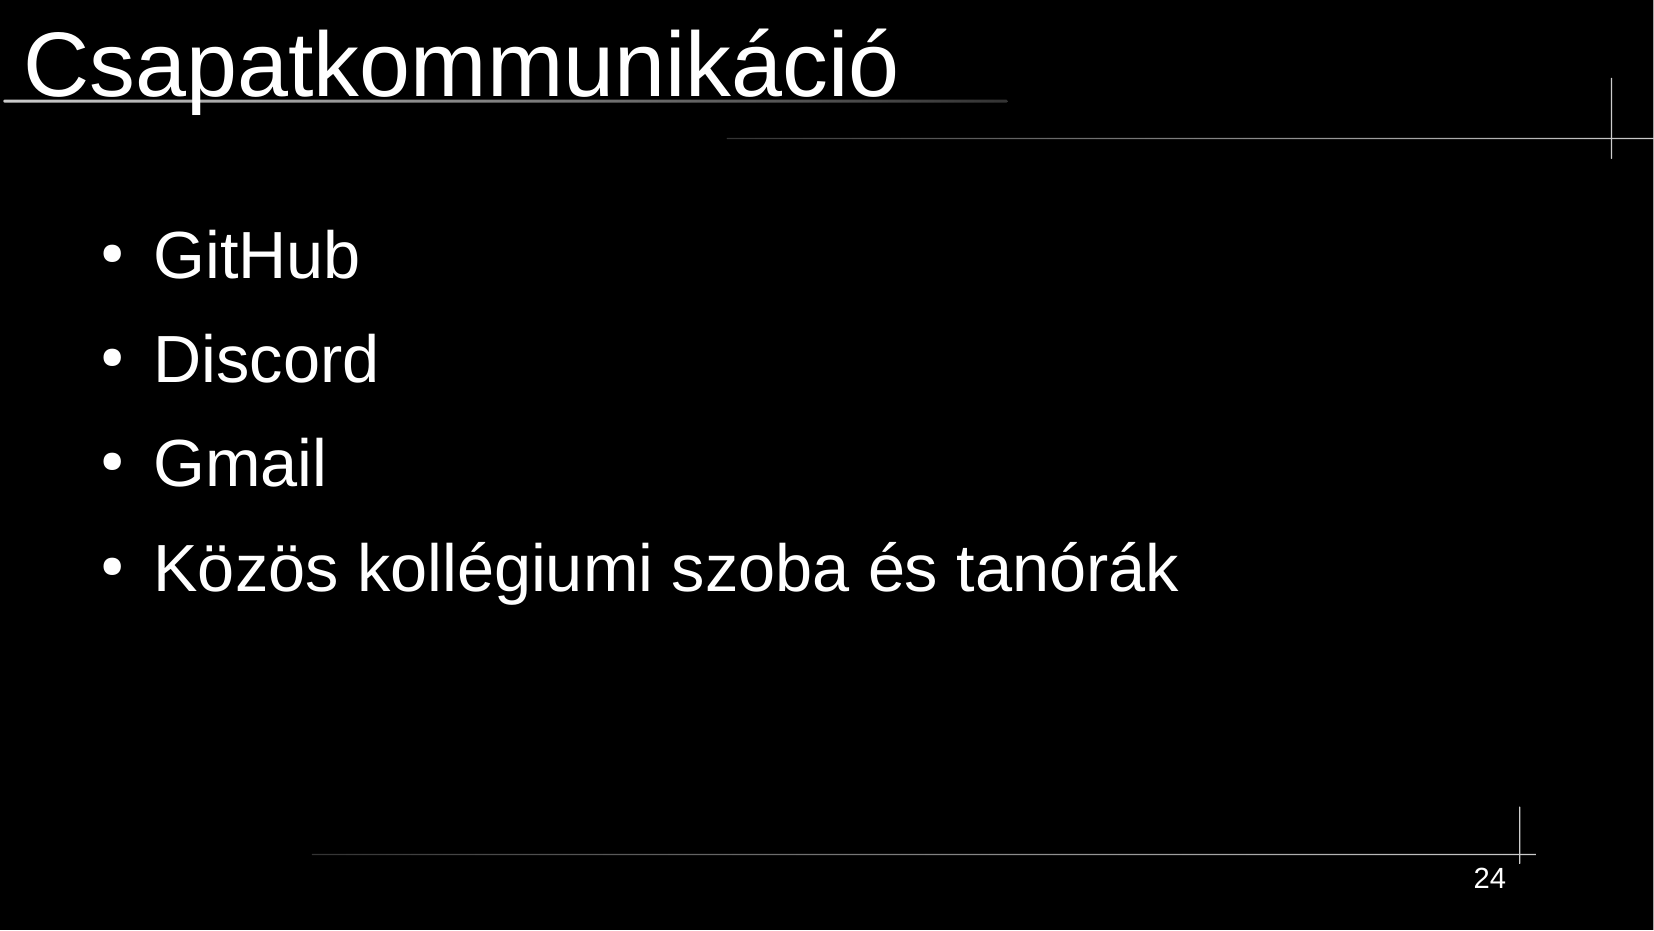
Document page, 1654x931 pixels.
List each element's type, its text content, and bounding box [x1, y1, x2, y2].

title Csapatkommunikáció [23, 11, 1589, 119]
list GitHub Discord Gmail Közös kollégiumi szoba és tanórák [82, 217, 1538, 758]
